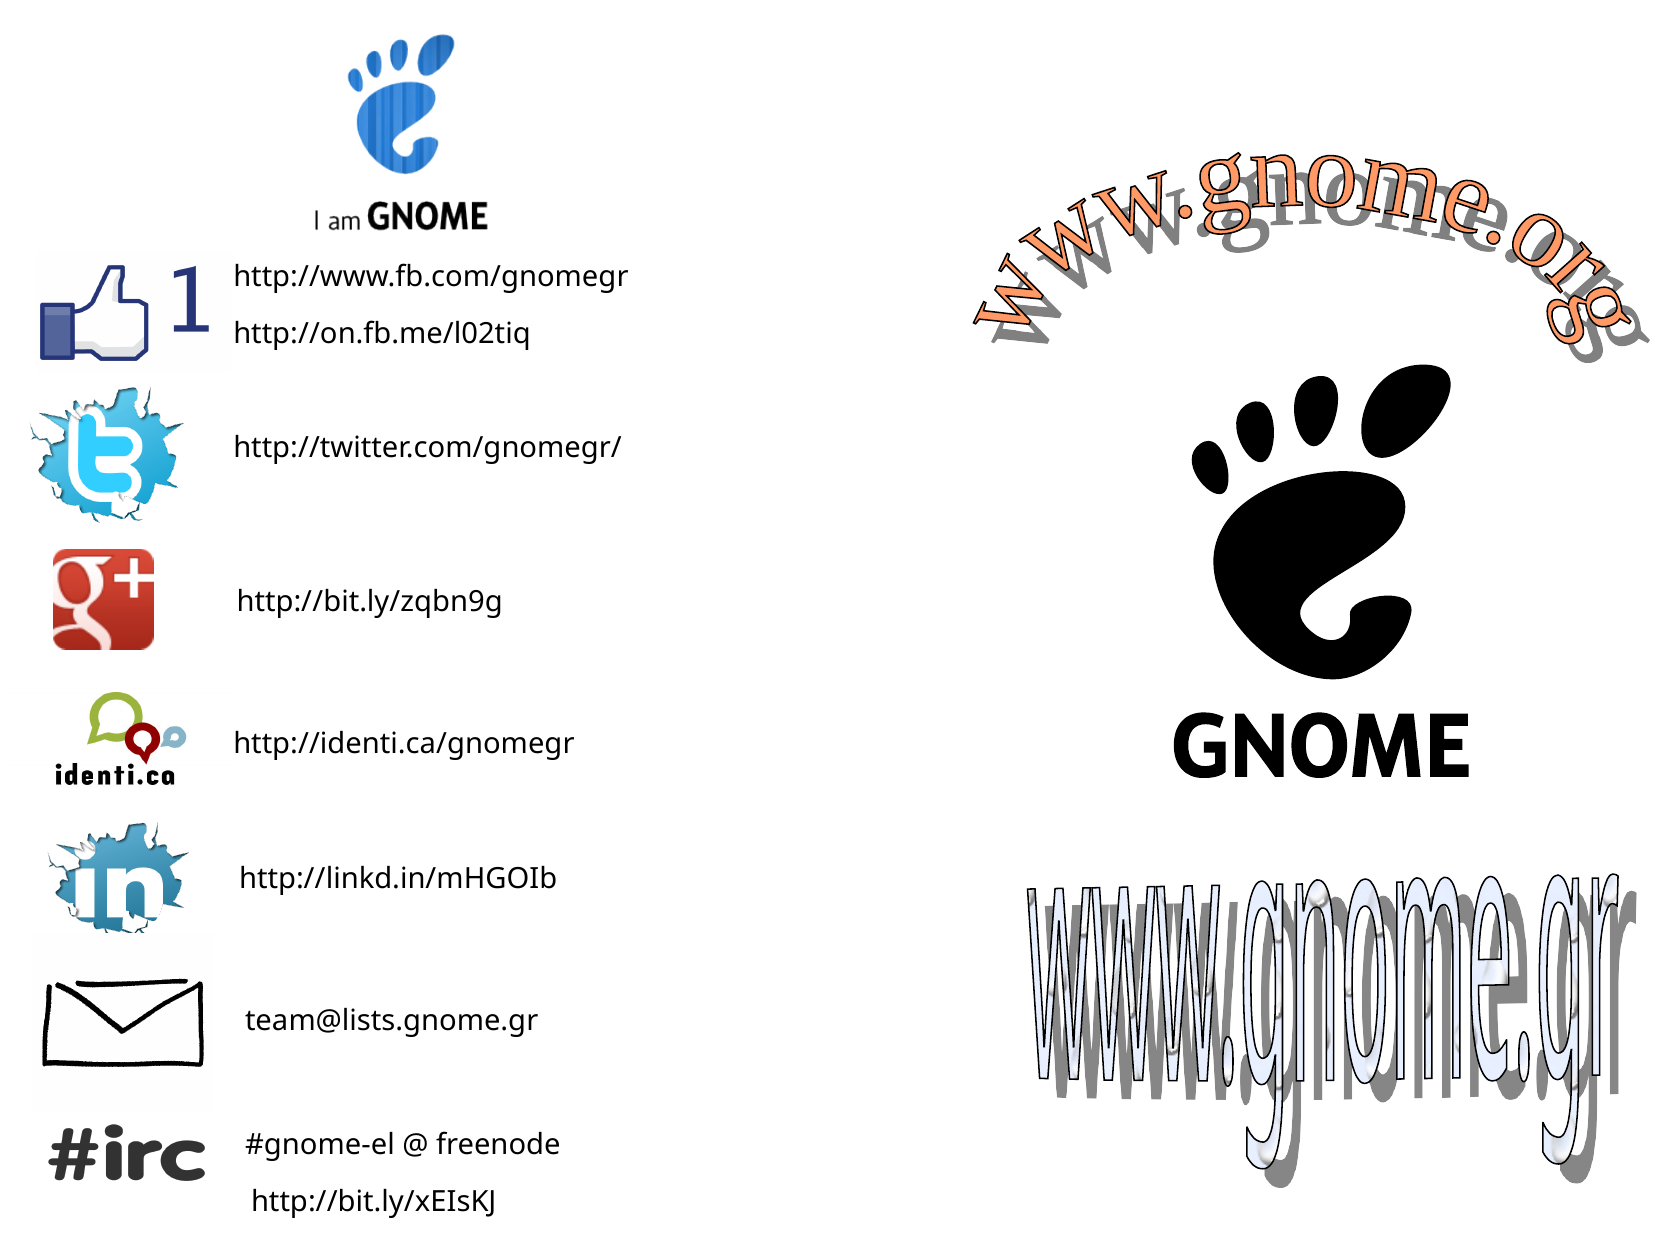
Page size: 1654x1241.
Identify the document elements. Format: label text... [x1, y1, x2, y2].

picture [1157, 348, 1529, 795]
text_box www.gnome.gr [1518, 1031, 1529, 1082]
text_box http://bit.ly/xEIsKJ [236, 1172, 603, 1236]
picture [5, 666, 239, 1217]
text_box http://www.fb.com/gnomegr [218, 248, 720, 311]
text_box www.gnome.org [1200, 152, 1251, 235]
text_box www.gnome.gr [1243, 881, 1283, 1169]
text_box www.gnome.gr [1092, 886, 1155, 1081]
text_box www.gnome.gr [1027, 887, 1091, 1080]
text_box www.gnome.org [1512, 214, 1563, 267]
text_box www.gnome.gr [1539, 875, 1579, 1165]
text_box www.gnome.org [1547, 287, 1631, 344]
text_box http://twitter.com/gnomegr/ [218, 419, 736, 482]
text_box www.gnome.org [1019, 198, 1093, 271]
text_box www.gnome.gr [1222, 1036, 1234, 1087]
picture [29, 377, 184, 532]
text_box http://linkd.in/mHGOIb [224, 850, 633, 913]
text_box www.gnome.gr [1396, 877, 1460, 1080]
text_box www.gnome.org [1308, 155, 1355, 208]
text_box team@lists.gnome.gr [230, 992, 584, 1055]
picture [53, 549, 154, 650]
text_box www.gnome.gr [1156, 885, 1220, 1081]
picture [35, 250, 231, 373]
text_box http://on.fb.me/l02tiq [218, 304, 633, 367]
text_box http://identi.ca/gnomegr [218, 714, 667, 777]
text_box #gnome-el @ freenode [230, 1116, 638, 1179]
text_box www.gnome.org [1544, 242, 1605, 293]
text_box www.gnome.gr [1592, 874, 1619, 1076]
picture [286, 11, 514, 248]
text_box www.gnome.gr [1471, 876, 1509, 1081]
text_box www.gnome.org [1357, 159, 1437, 223]
text_box www.gnome.org [1251, 155, 1303, 207]
text_box www.gnome.org [1092, 170, 1167, 236]
text_box www.gnome.org [1444, 180, 1489, 233]
text_box http://bit.ly/zqbn9g [221, 572, 586, 635]
text_box www.gnome.org [973, 253, 1043, 325]
text_box www.gnome.gr [1296, 879, 1334, 1081]
text_box www.gnome.gr [1344, 879, 1386, 1084]
